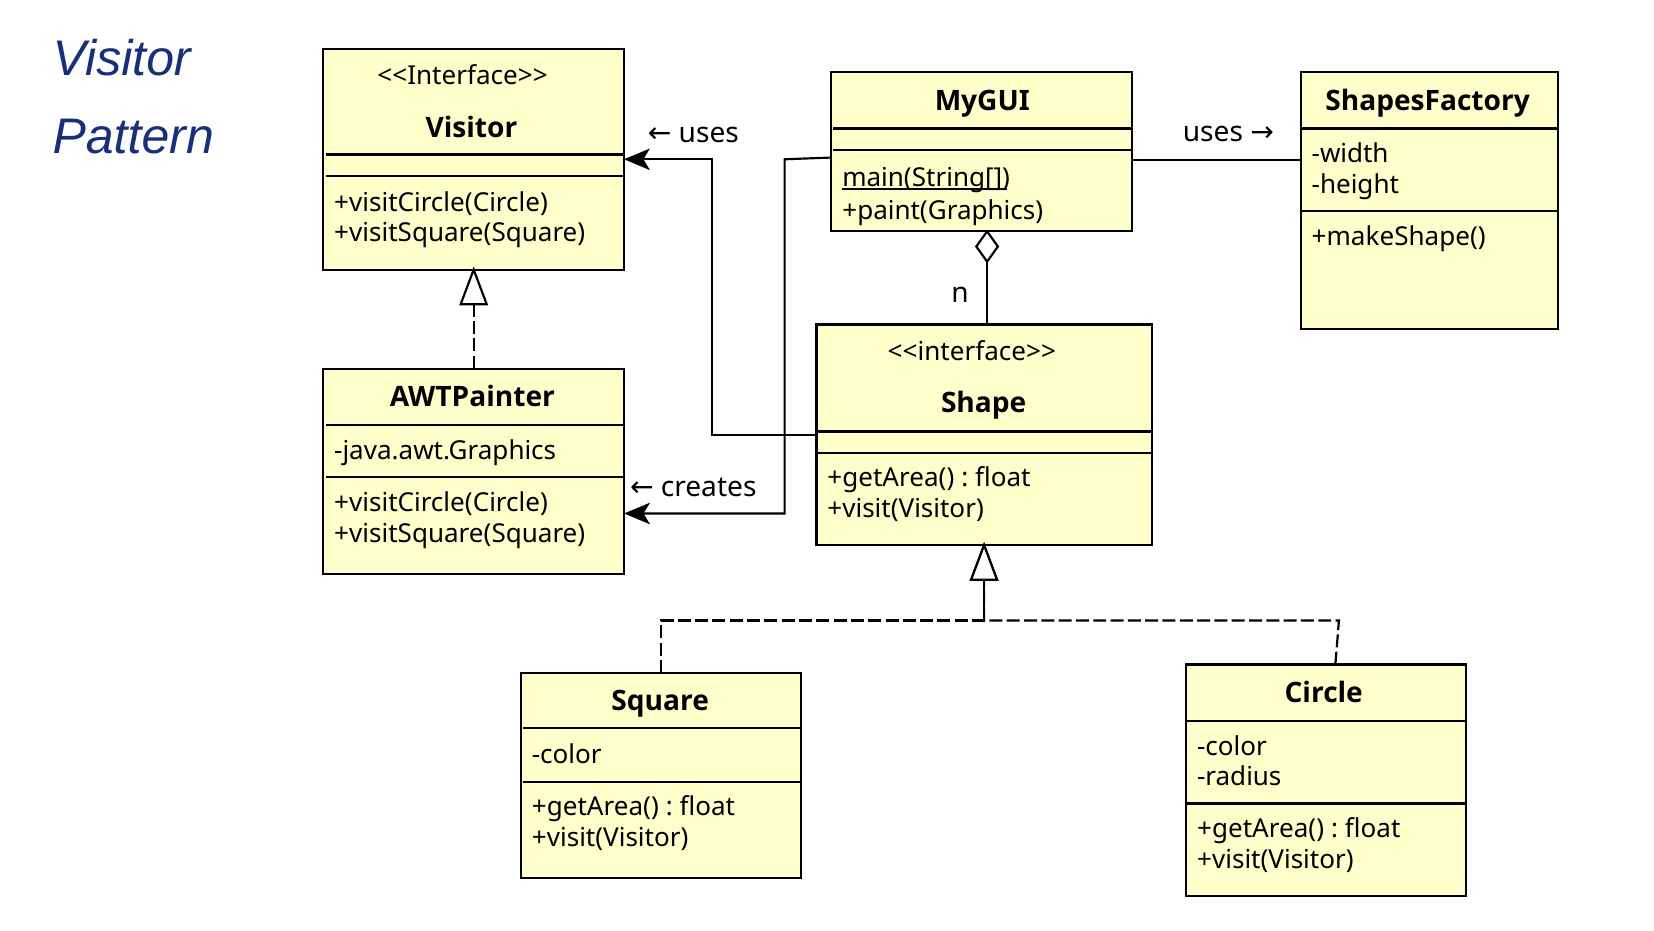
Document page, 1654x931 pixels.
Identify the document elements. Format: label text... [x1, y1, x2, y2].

picture [289, 15, 1593, 931]
list Visitor Pattern [0, 30, 1471, 571]
